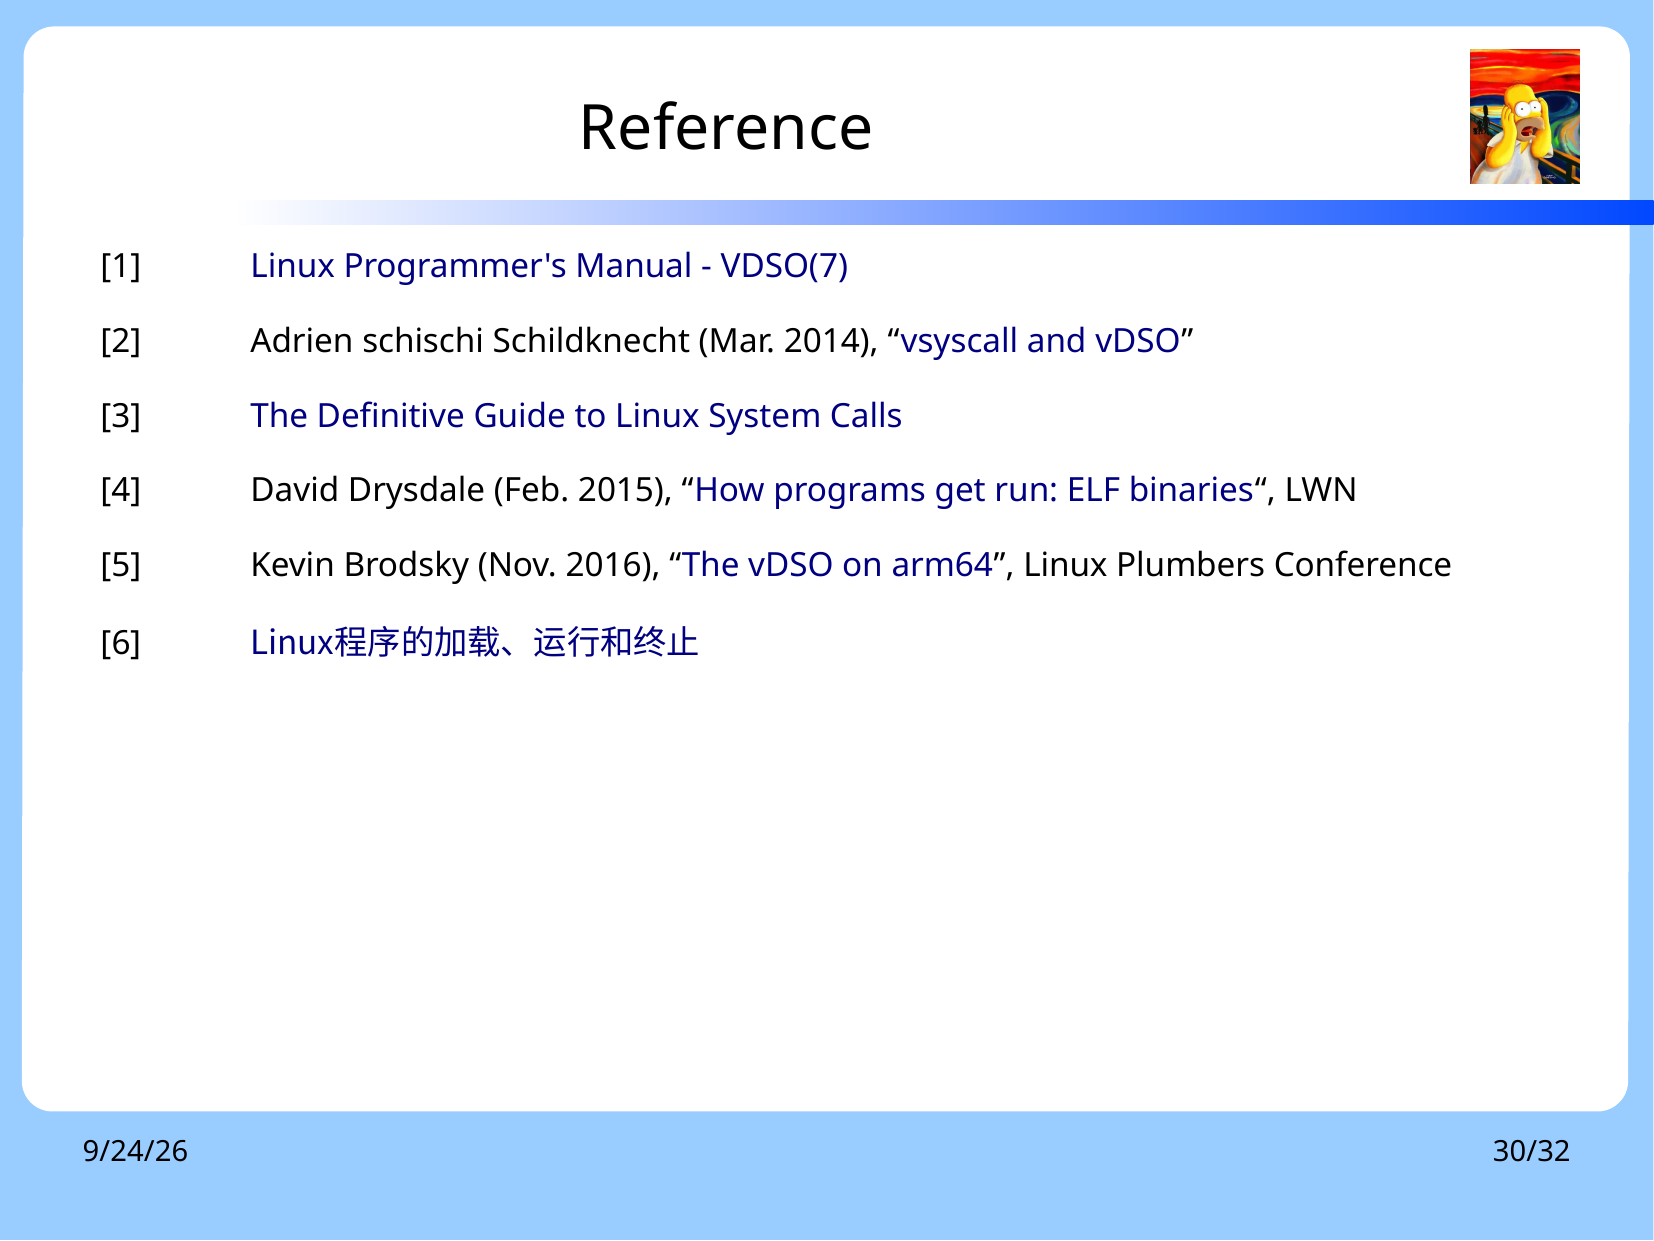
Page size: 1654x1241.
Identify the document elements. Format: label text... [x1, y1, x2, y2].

list Linux Programmer's Manual - VDSO(7) Adrien schischi Schildknecht (Mar. 2014), “vsyscall and vDSO” The Definitive Guide to Linux System Calls David Drysdale (Feb. 2015), “How programs get run: ELF binaries“, LWN Kevin Brodsky (Nov. 2016), “The vDSO on arm64”, Linux Plumbers Conference Linux程序的加载、运行和终止 [82, 242, 1571, 1061]
title Reference [82, 49, 1371, 201]
picture [1470, 49, 1580, 184]
